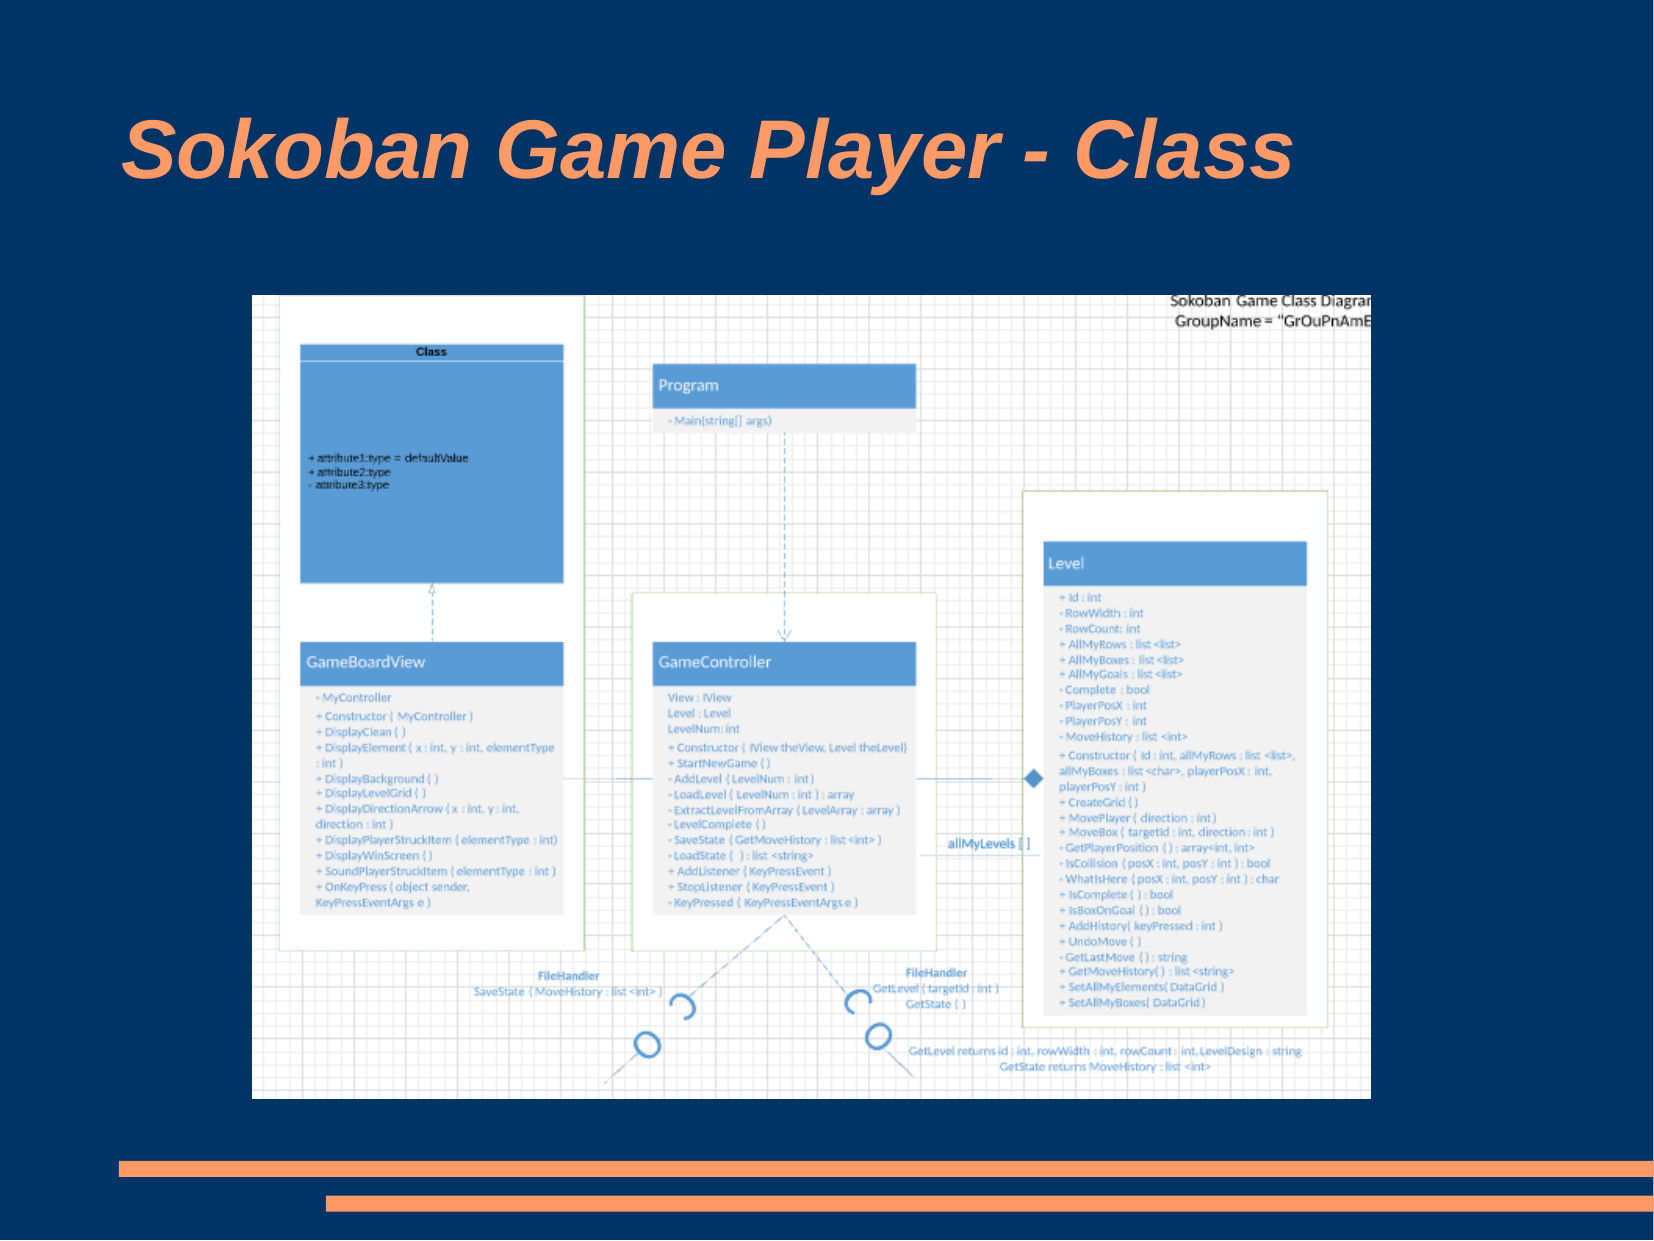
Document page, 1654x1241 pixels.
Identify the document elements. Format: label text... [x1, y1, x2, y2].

title Sokoban Game Player - Class [121, 46, 1534, 254]
picture [252, 295, 1371, 1099]
